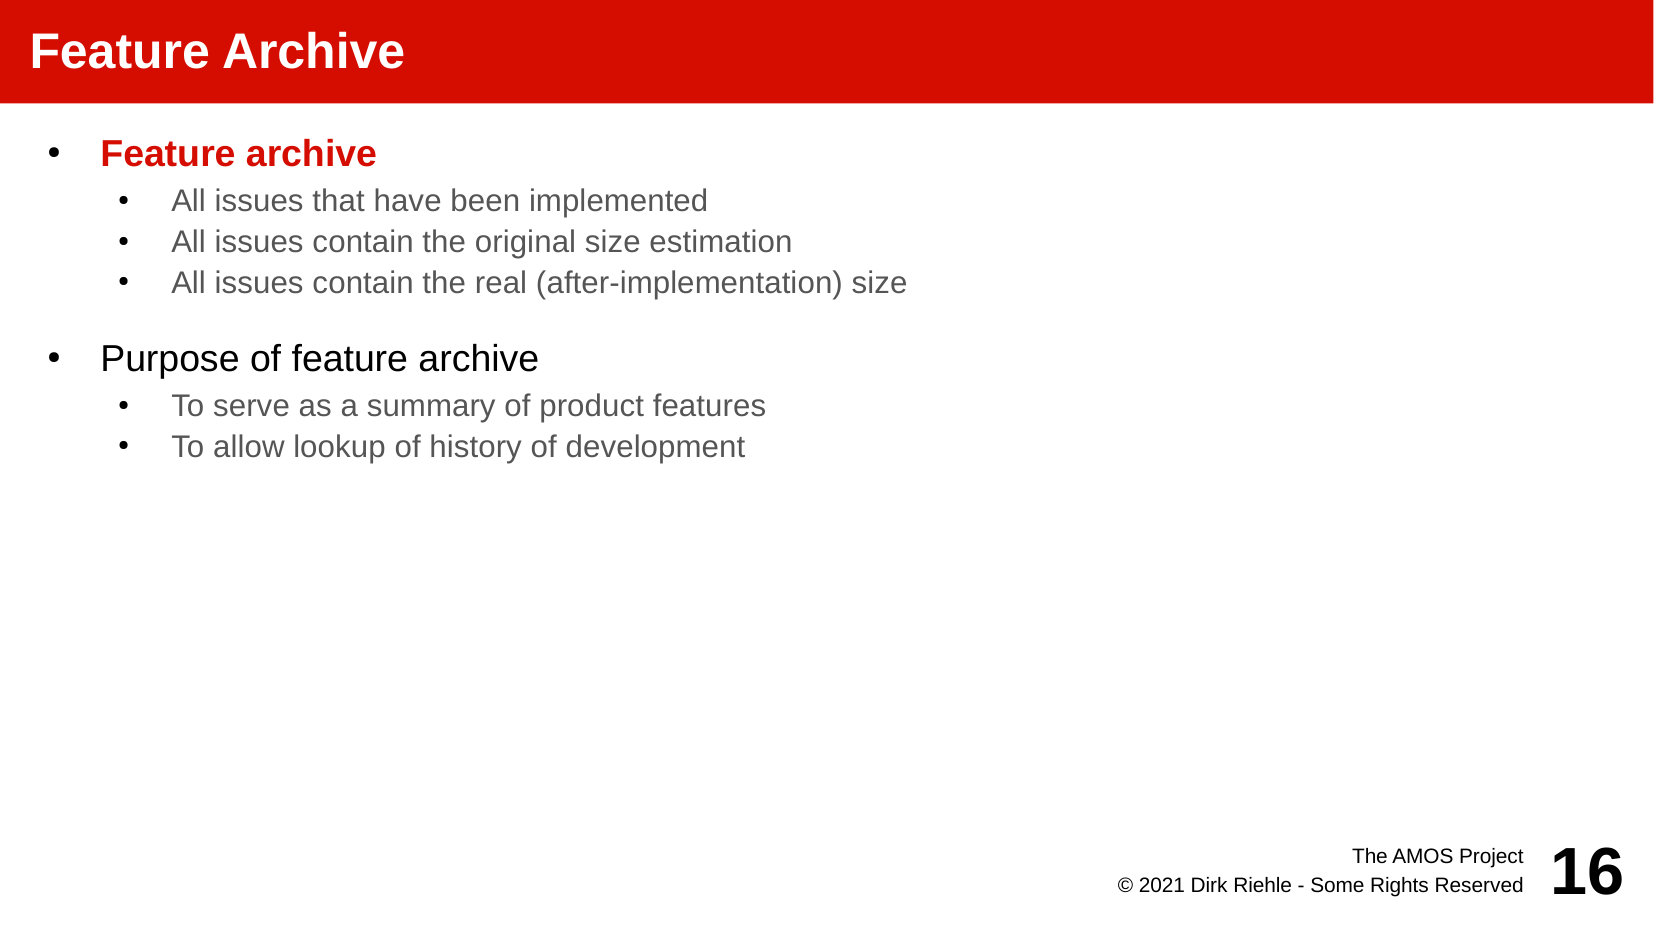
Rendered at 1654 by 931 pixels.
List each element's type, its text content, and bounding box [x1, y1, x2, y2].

list Feature archive All issues that have been implemented All issues contain the original size estimation All issues contain the real (after-implementation) size Purpose of feature archive To serve as a summary of product features To allow lookup of history of development [29, 132, 1625, 813]
title Feature Archive [0, 0, 1654, 104]
